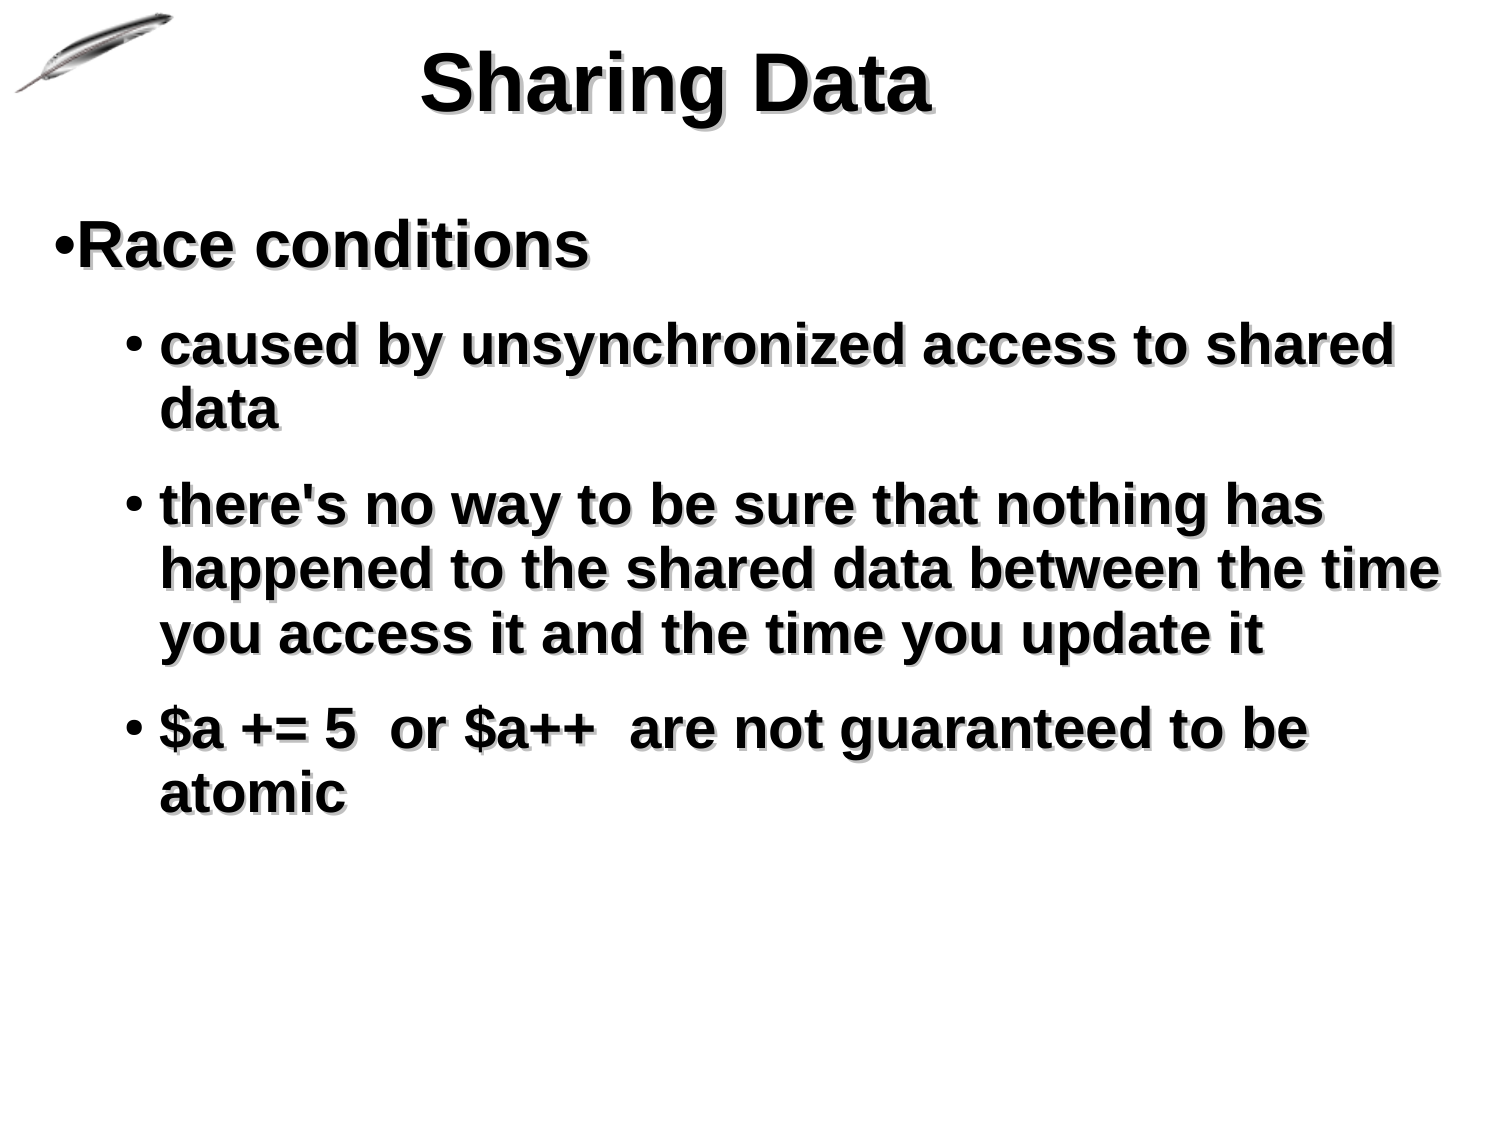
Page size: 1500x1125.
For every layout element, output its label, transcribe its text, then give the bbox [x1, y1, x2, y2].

list Race conditions caused by unsynchronized access to shared data there's no way to be sure that nothing has happened to the shared data between the time you access it and the time you update it $a += 5 or $a++ are not guaranteed to be atomic [53, 207, 1447, 1084]
picture [11, 11, 179, 95]
title Sharing Data [419, 0, 1459, 176]
